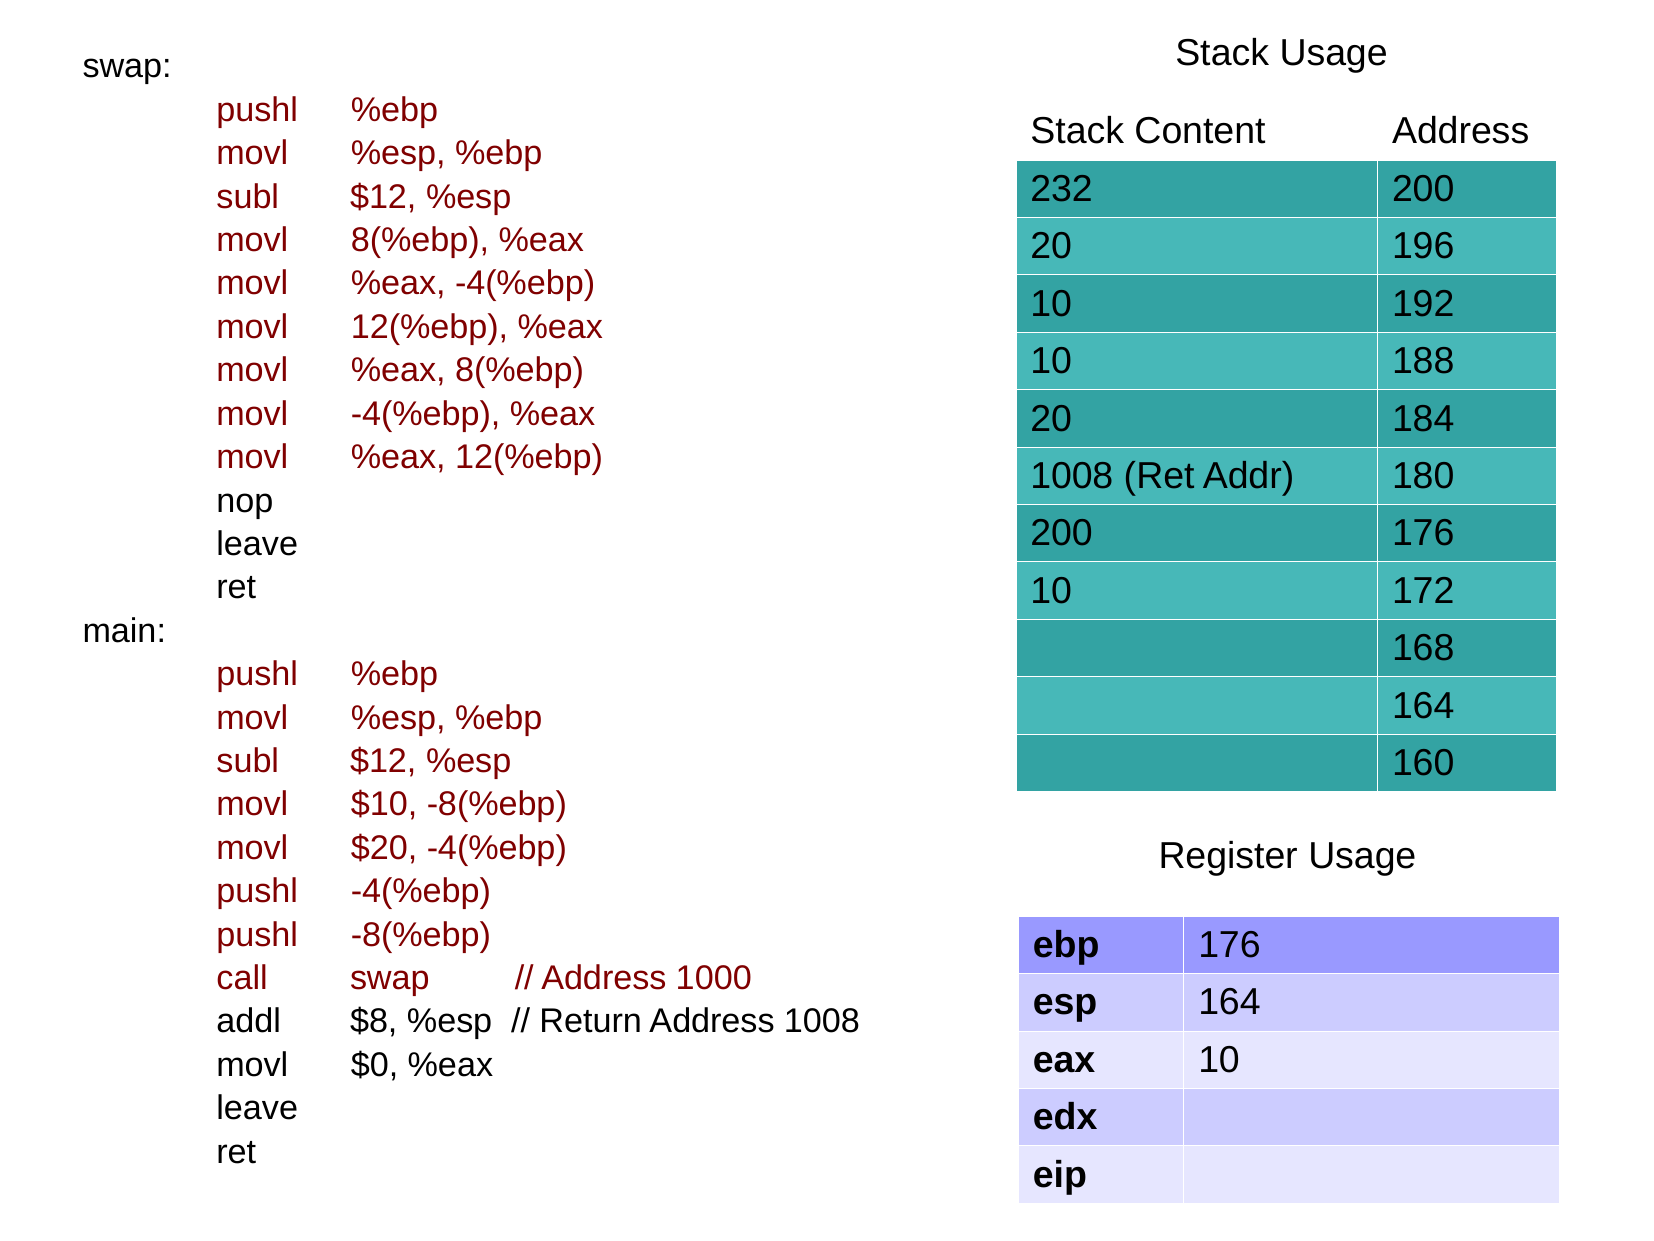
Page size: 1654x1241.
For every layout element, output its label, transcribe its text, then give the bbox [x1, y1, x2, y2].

table_cell 200 [1378, 161, 1556, 217]
table_cell [1017, 735, 1377, 791]
table_cell 180 [1378, 448, 1556, 504]
table_cell 164 [1184, 974, 1559, 1031]
table_cell 10 [1184, 1032, 1559, 1088]
table_cell [1017, 677, 1377, 734]
table_cell 192 [1378, 275, 1556, 332]
table_cell 10 [1017, 562, 1377, 619]
table_cell 168 [1378, 620, 1556, 676]
list swap: pushl %ebp movl %esp, %ebp subl $12, %esp movl 8(%ebp), %eax movl %eax, -4(%ebp) movl 12(%ebp), %eax movl %eax, 8(%ebp) movl -4(%ebp), %eax movl %eax, 12(%ebp) nop leave ret main: pushl %ebp movl %esp, %ebp subl $12, %esp movl $10, -8(%ebp) movl $20, -4(%ebp) pushl -4(%ebp) pushl -8(%ebp) call swap // Address 1000 addl $8, %esp // Return Address 1008 movl $0, %eax leave ret [82, 47, 969, 1182]
table_cell 10 [1017, 275, 1377, 332]
table_header Address [1378, 103, 1556, 160]
table_cell 196 [1378, 218, 1556, 274]
table_cell 20 [1017, 390, 1377, 447]
table_cell eip [1019, 1146, 1183, 1203]
table_cell edx [1019, 1089, 1183, 1145]
table_cell [1184, 1089, 1559, 1145]
text_box Register Usage [1015, 826, 1560, 884]
table_cell 160 [1378, 735, 1556, 791]
table_cell 10 [1017, 333, 1377, 389]
table_cell [1184, 1146, 1559, 1203]
text_box Stack Usage [1009, 23, 1554, 81]
table_cell 176 [1378, 505, 1556, 561]
table_cell 188 [1378, 333, 1556, 389]
table_cell 232 [1017, 161, 1377, 217]
table_header Stack Content [1017, 103, 1377, 160]
table_cell 172 [1378, 562, 1556, 619]
table_cell 164 [1378, 677, 1556, 734]
table_cell [1017, 620, 1377, 676]
table_cell 200 [1017, 505, 1377, 561]
table_cell esp [1019, 974, 1183, 1031]
table_header 176 [1184, 917, 1559, 973]
table_header ebp [1019, 917, 1183, 973]
table_cell 184 [1378, 390, 1556, 447]
table_cell 20 [1017, 218, 1377, 274]
table_cell eax [1019, 1032, 1183, 1088]
table_cell 1008 (Ret Addr) [1017, 448, 1377, 504]
